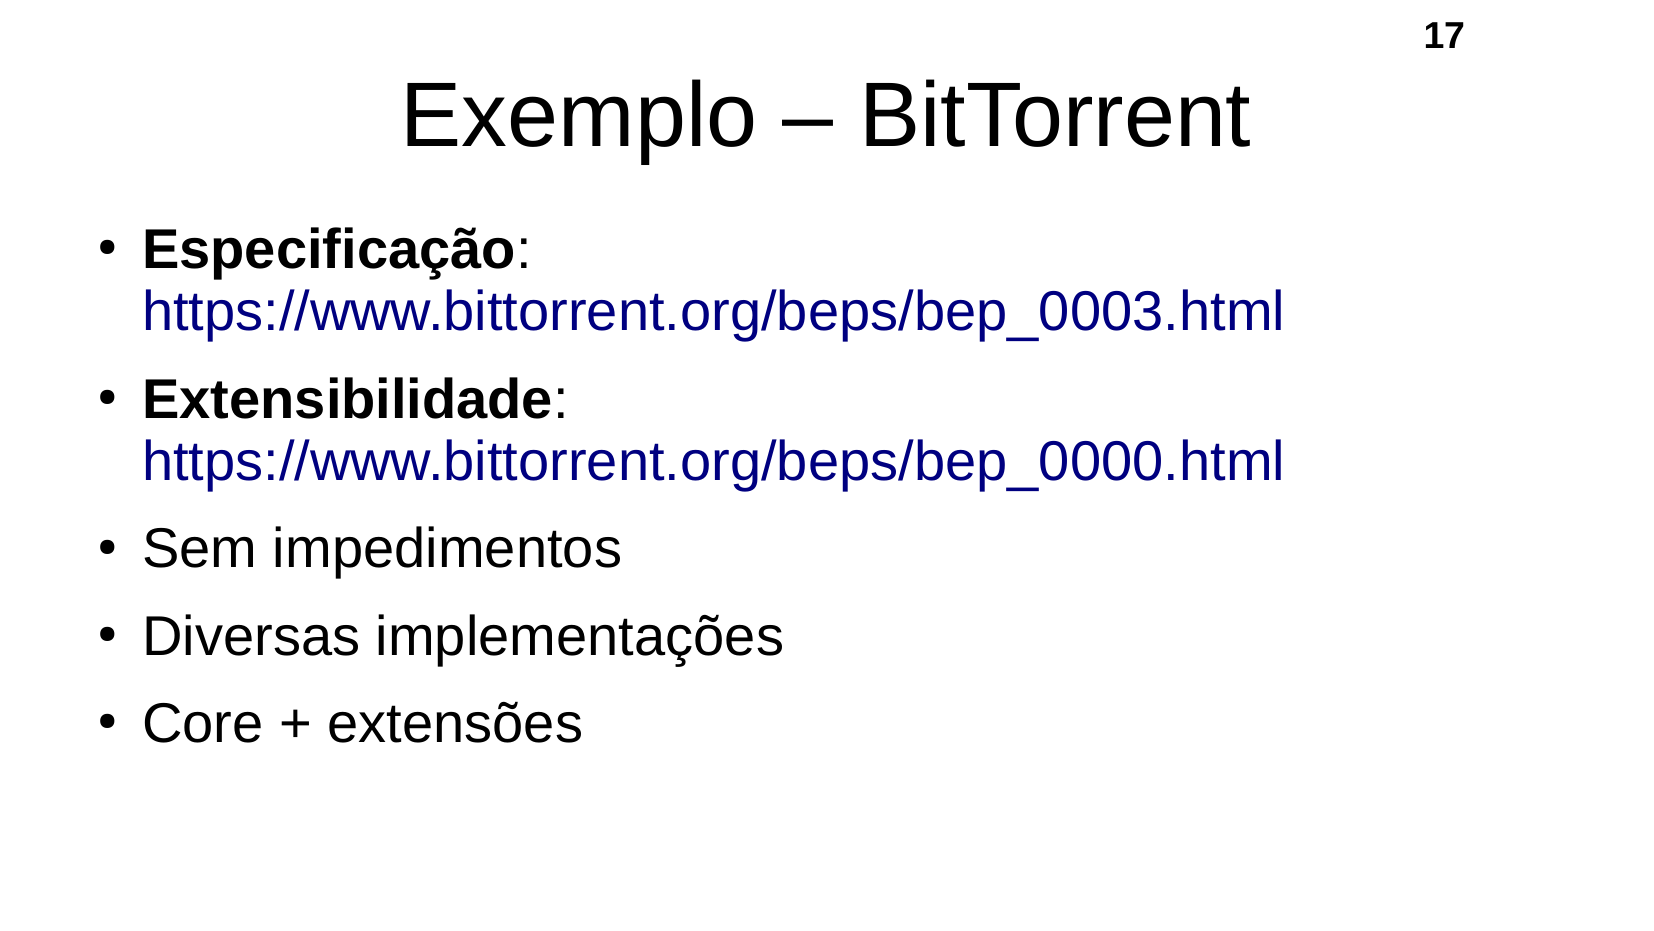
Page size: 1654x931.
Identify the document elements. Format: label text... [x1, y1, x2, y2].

list Especificação: https://www.bittorrent.org/beps/bep_0003.html Extensibilidade: https://www.bittorrent.org/beps/bep_0000.html Sem impedimentos Diversas implementações Core + extensões [82, 217, 1571, 758]
title Exemplo – BitTorrent [82, 37, 1571, 193]
text_box <número> [1408, 0, 1654, 71]
